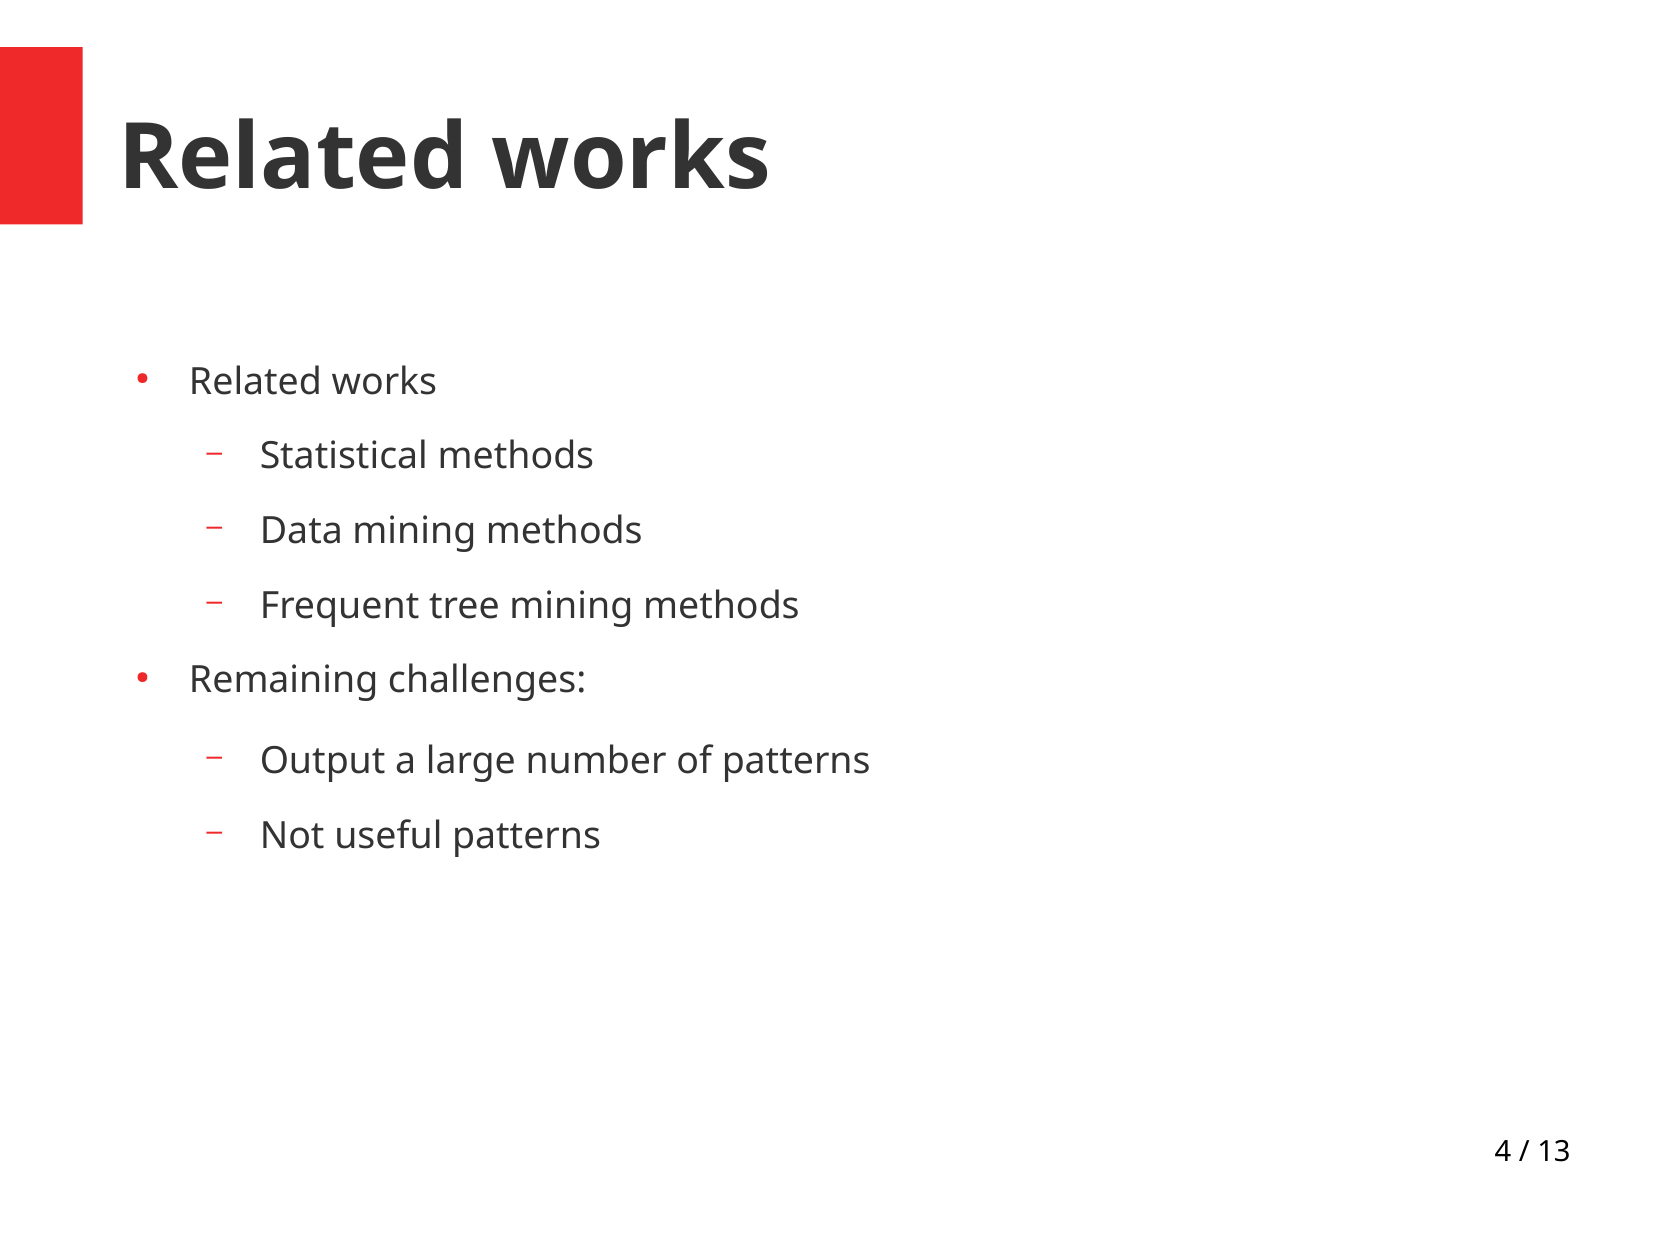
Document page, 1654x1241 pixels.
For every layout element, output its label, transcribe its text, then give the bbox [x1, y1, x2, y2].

title Related works [118, 49, 1571, 257]
list Related works Statistical methods Data mining methods Frequent tree mining methods Remaining challenges: Output a large number of patterns Not useful patterns [118, 354, 1536, 1074]
